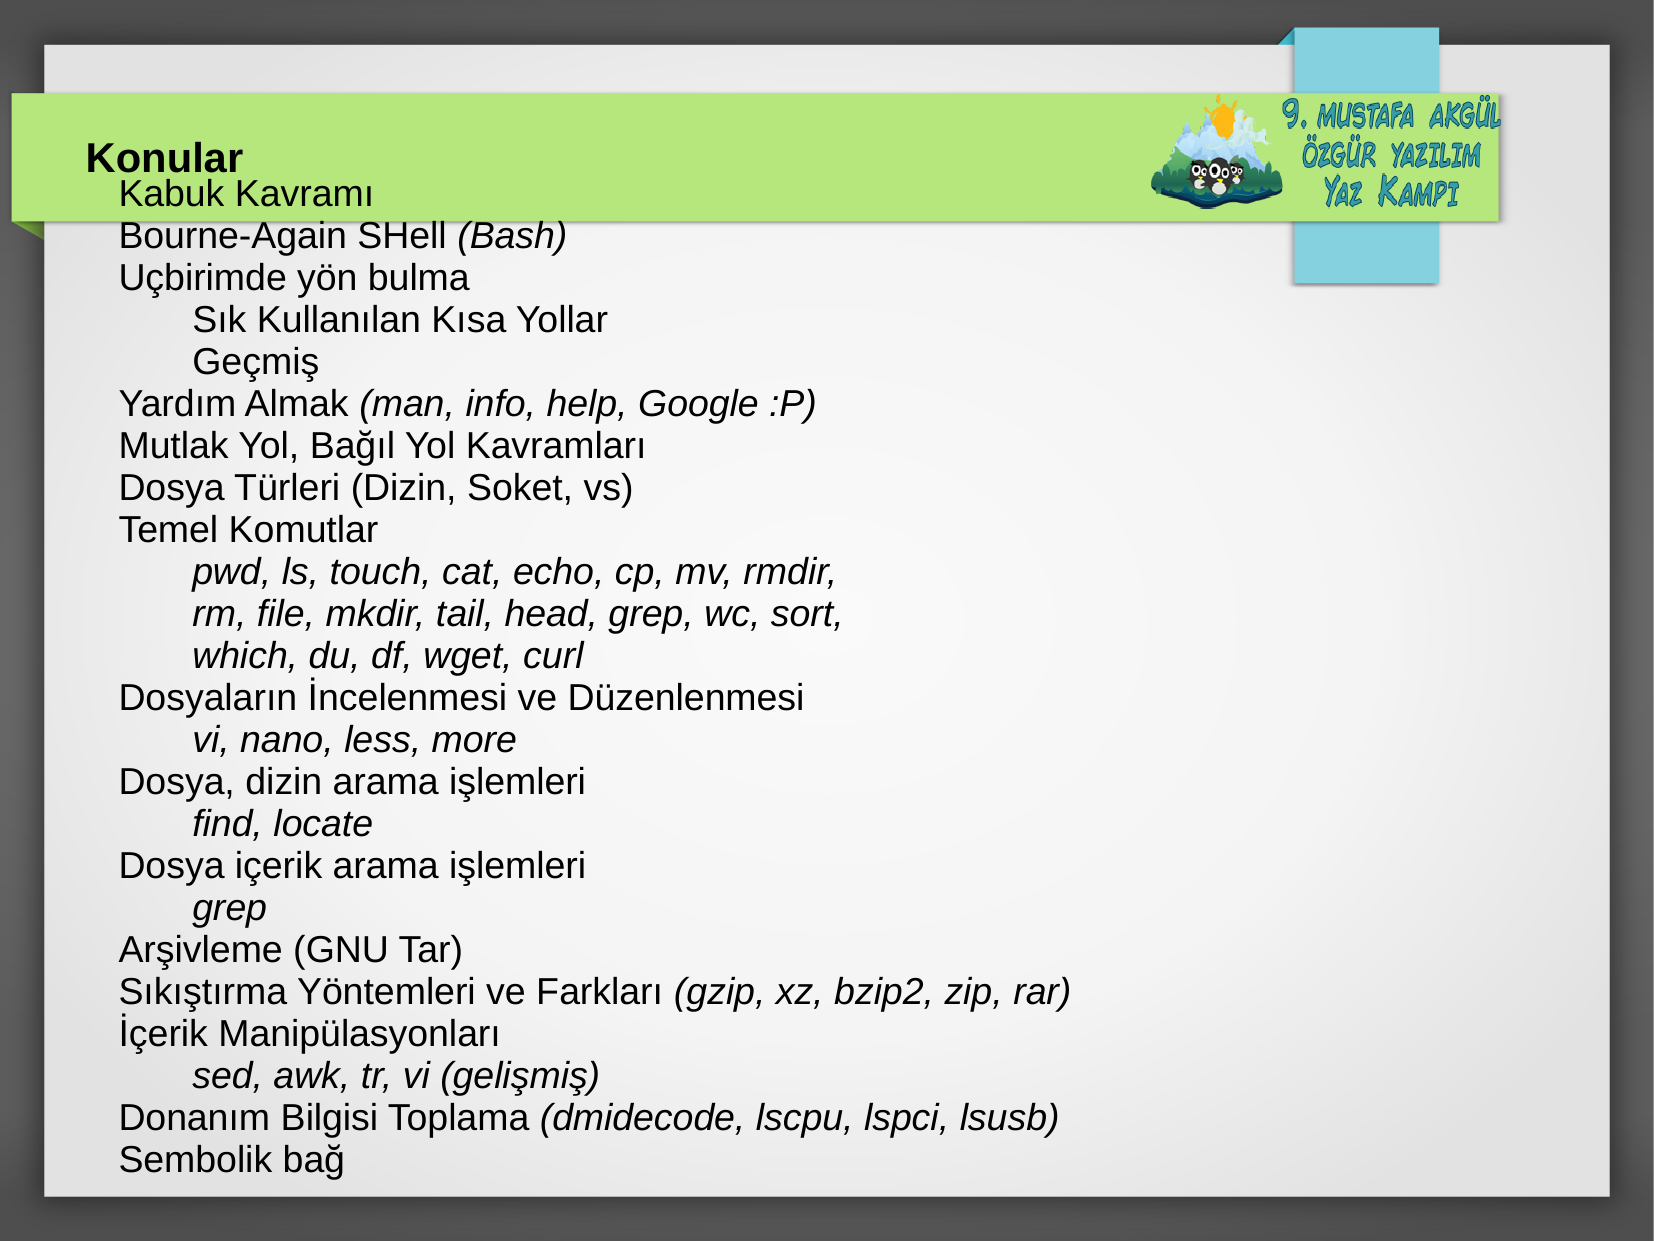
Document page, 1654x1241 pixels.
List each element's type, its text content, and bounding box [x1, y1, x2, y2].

picture [0, 0, 1654, 1241]
text_box Kabuk Kavramı Bourne-Again SHell (Bash) Uçbirimde yön bulma Sık Kullanılan Kısa Yollar Geçmiş Yardım Almak (man, info, help, Google :P) Mutlak Yol, Bağıl Yol Kavramları Dosya Türleri (Dizin, Soket, vs) Temel Komutlar pwd, ls, touch, cat, echo, cp, mv, rmdir, rm, file, mkdir, tail, head, grep, wc, sort, which, du, df, wget, curl Dosyaların İncelenmesi ve Düzenlenmesi vi, nano, less, more Dosya, dizin arama işlemleri find, locate Dosya içerik arama işlemleri grep Arşivleme (GNU Tar) Sıkıştırma Yöntemleri ve Farkları (gzip, xz, bzip2, zip, rar) İçerik Manipülasyonları sed, awk, tr, vi (gelişmiş) Donanım Bilgisi Toplama (dmidecode, lscpu, lspci, lsusb) Sembolik bağ [103, 165, 1087, 1188]
text_box Konular [70, 127, 259, 189]
